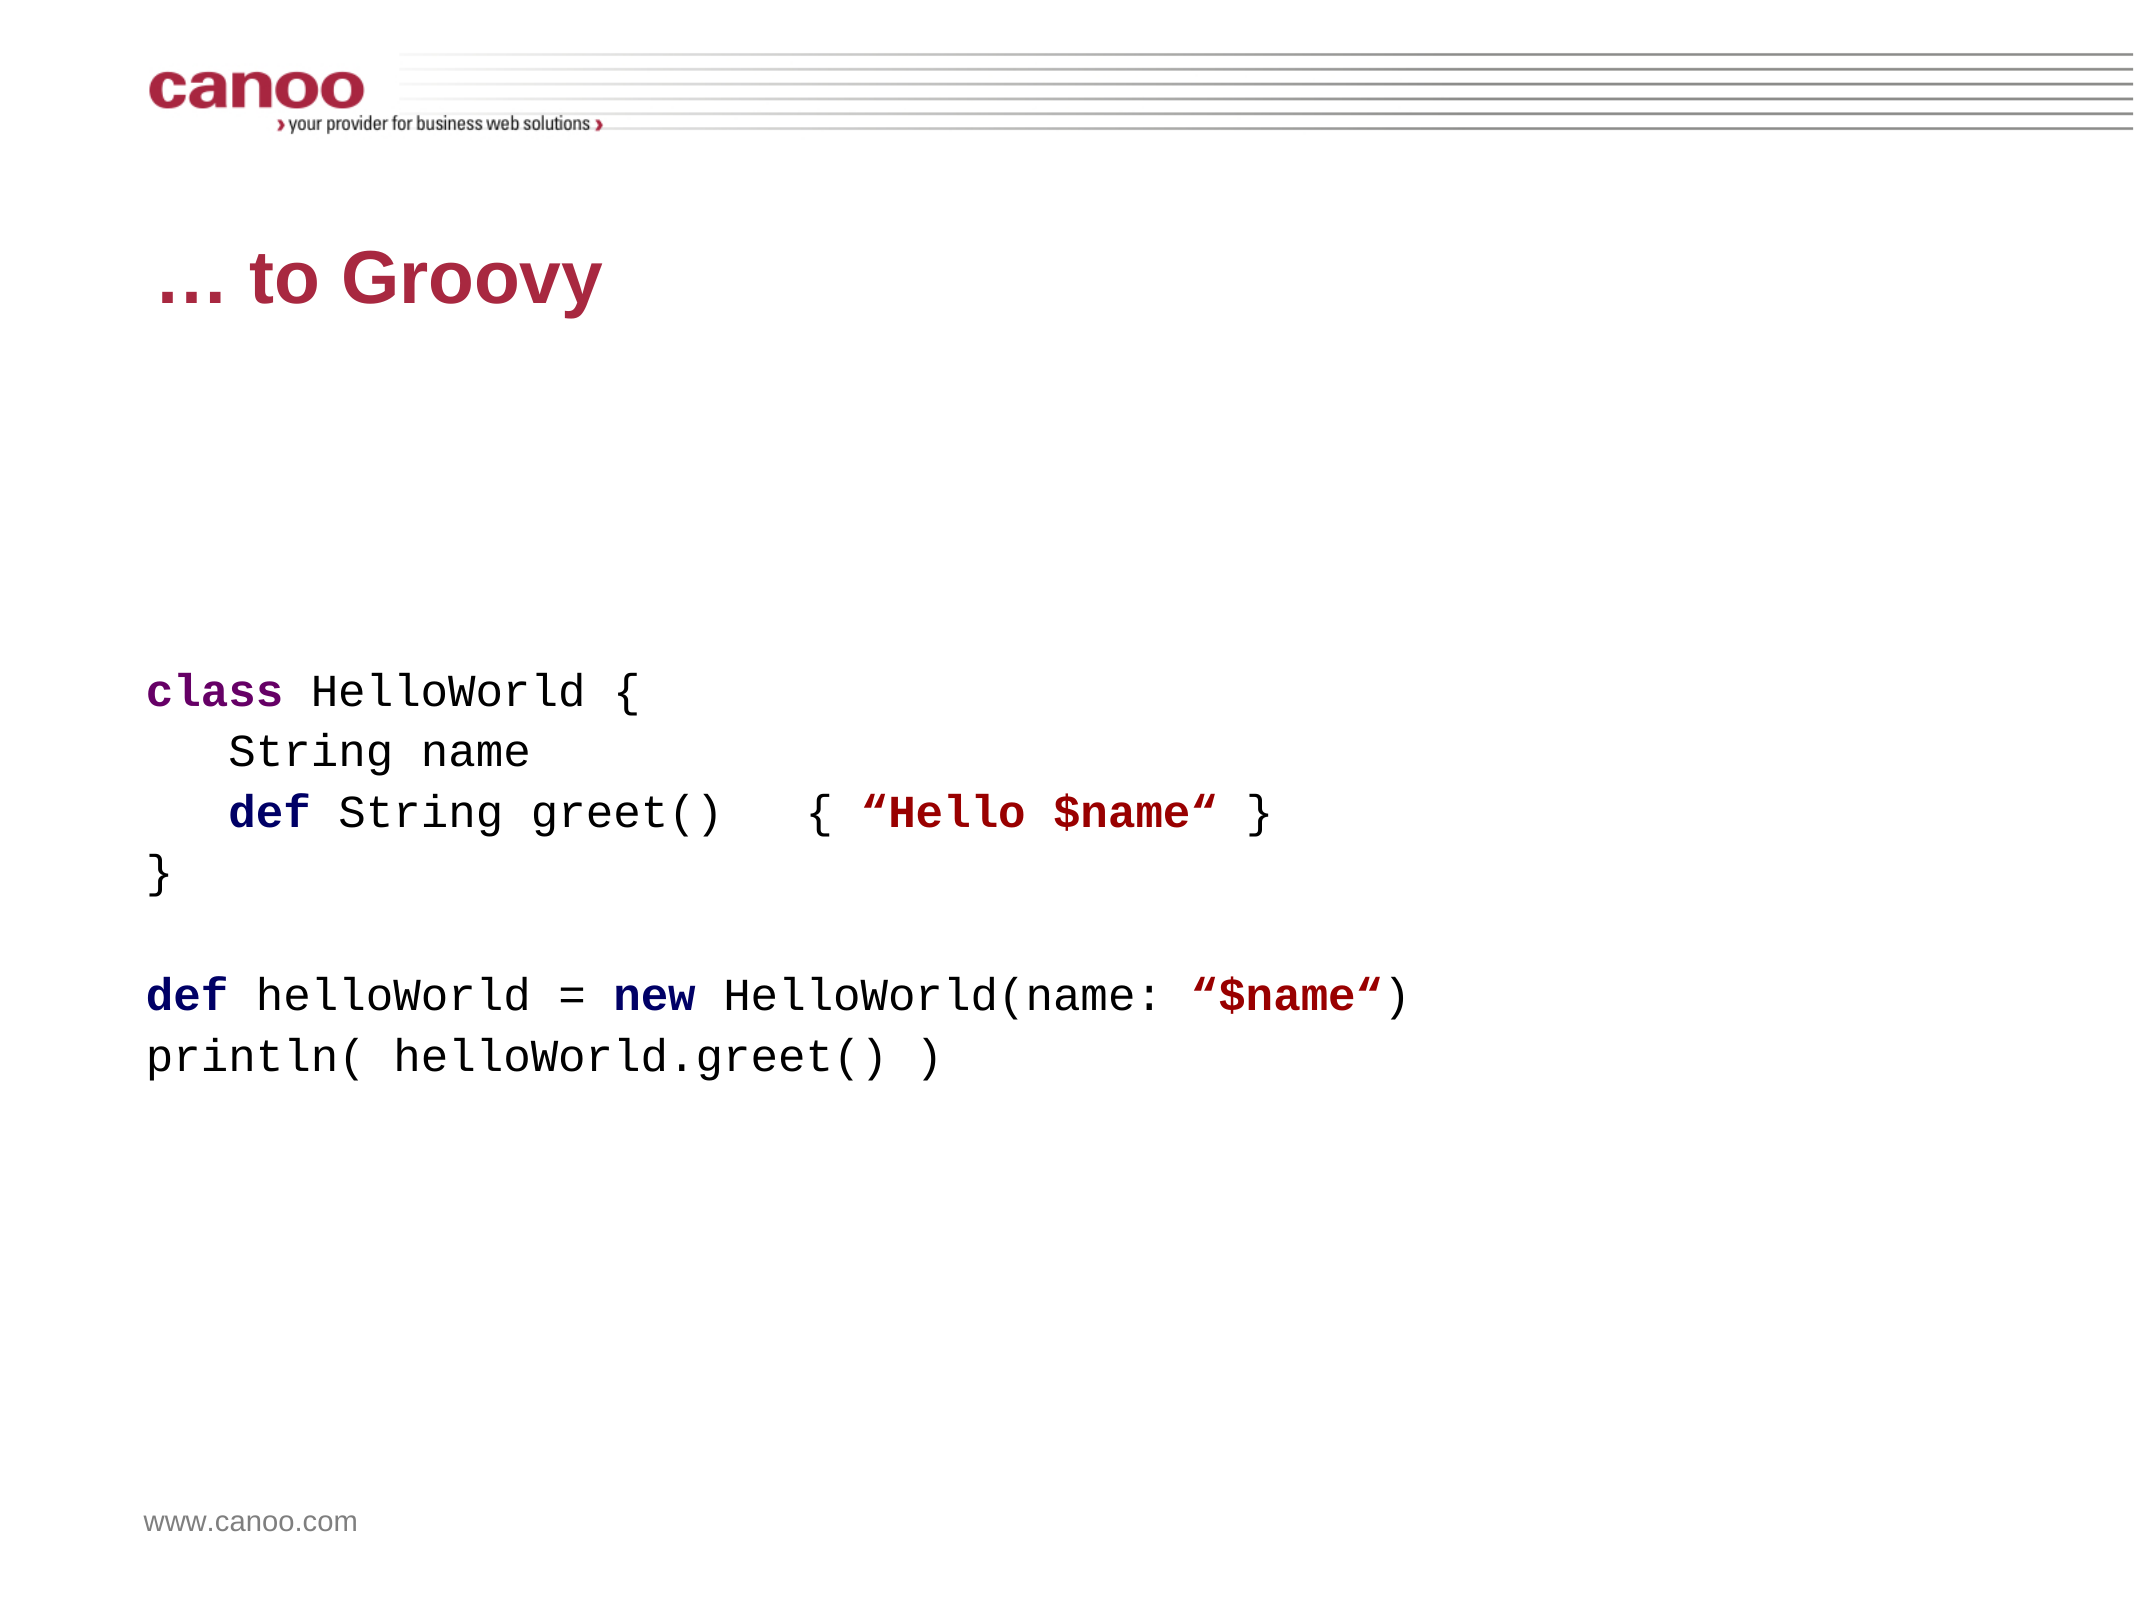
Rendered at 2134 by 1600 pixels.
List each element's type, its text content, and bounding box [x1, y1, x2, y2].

title … to Groovy [145, 220, 1961, 328]
picture [0, 21, 2134, 188]
subtitle class HelloWorld { String name def String greet() { “Hello $name“ } } def helloWorld = new HelloWorld(name: “$name“) println( helloWorld.greet() ) [145, 391, 1959, 1404]
